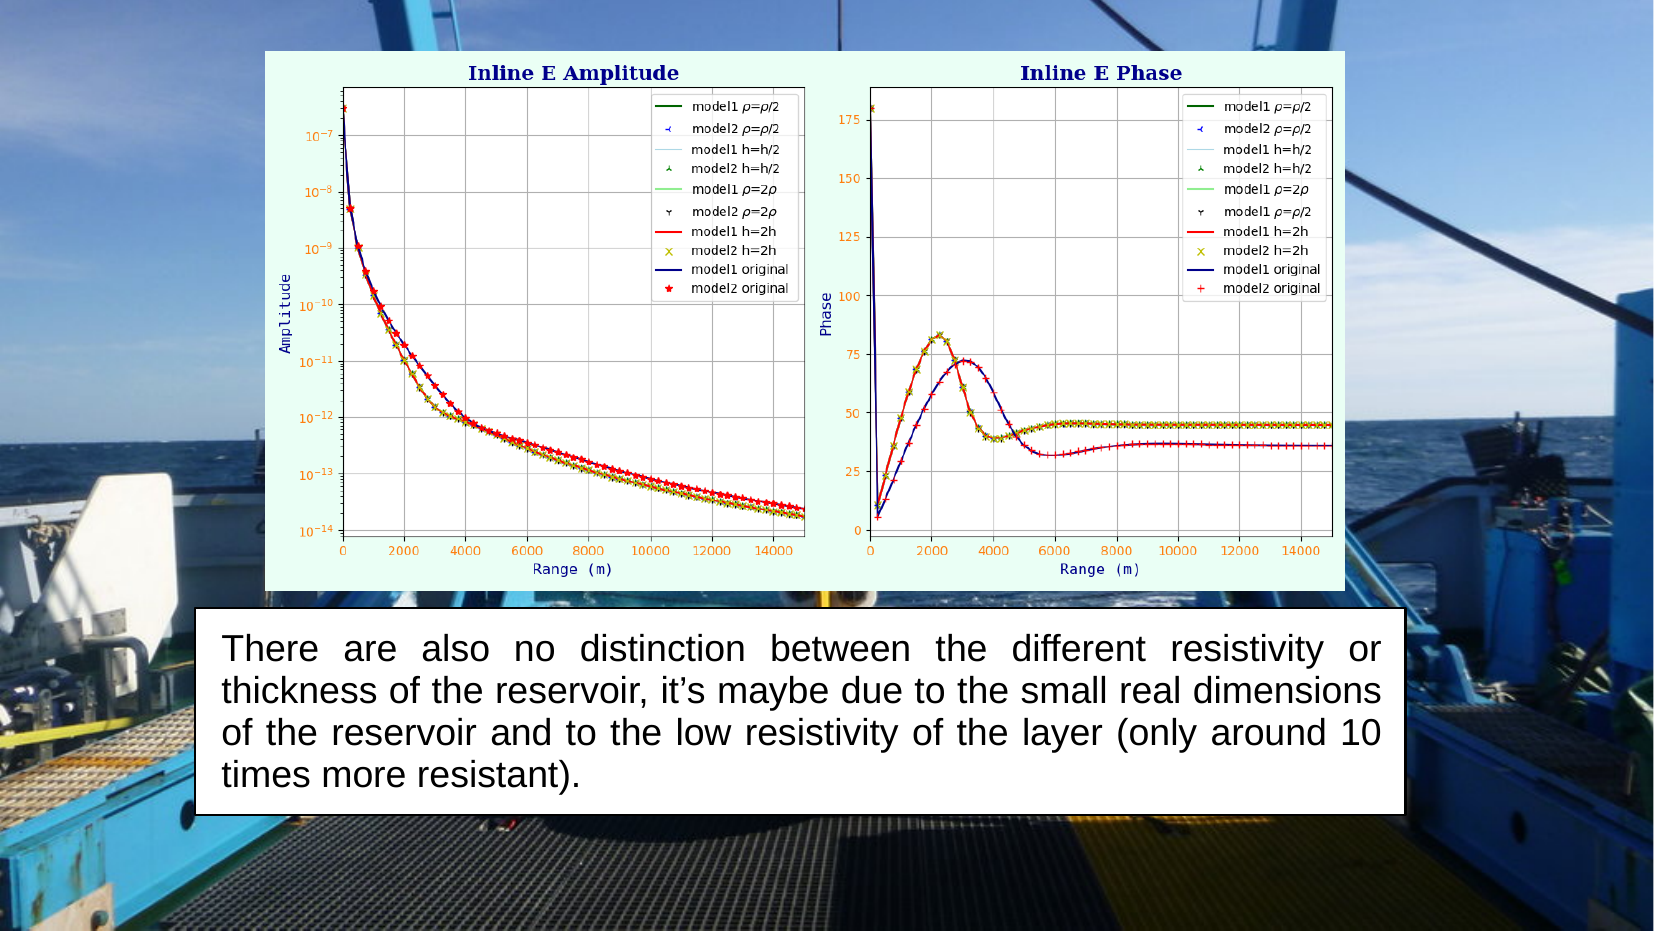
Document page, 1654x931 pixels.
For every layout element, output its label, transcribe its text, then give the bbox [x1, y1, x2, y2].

picture [0, 0, 1654, 931]
text_box There are also no distinction between the different resistivity or thickness of the reservoir, it’s maybe due to the small real dimensions of the reservoir and to the low resistivity of the layer (only around 10 times more resistant). [206, 620, 1418, 931]
text_box [194, 608, 1406, 815]
